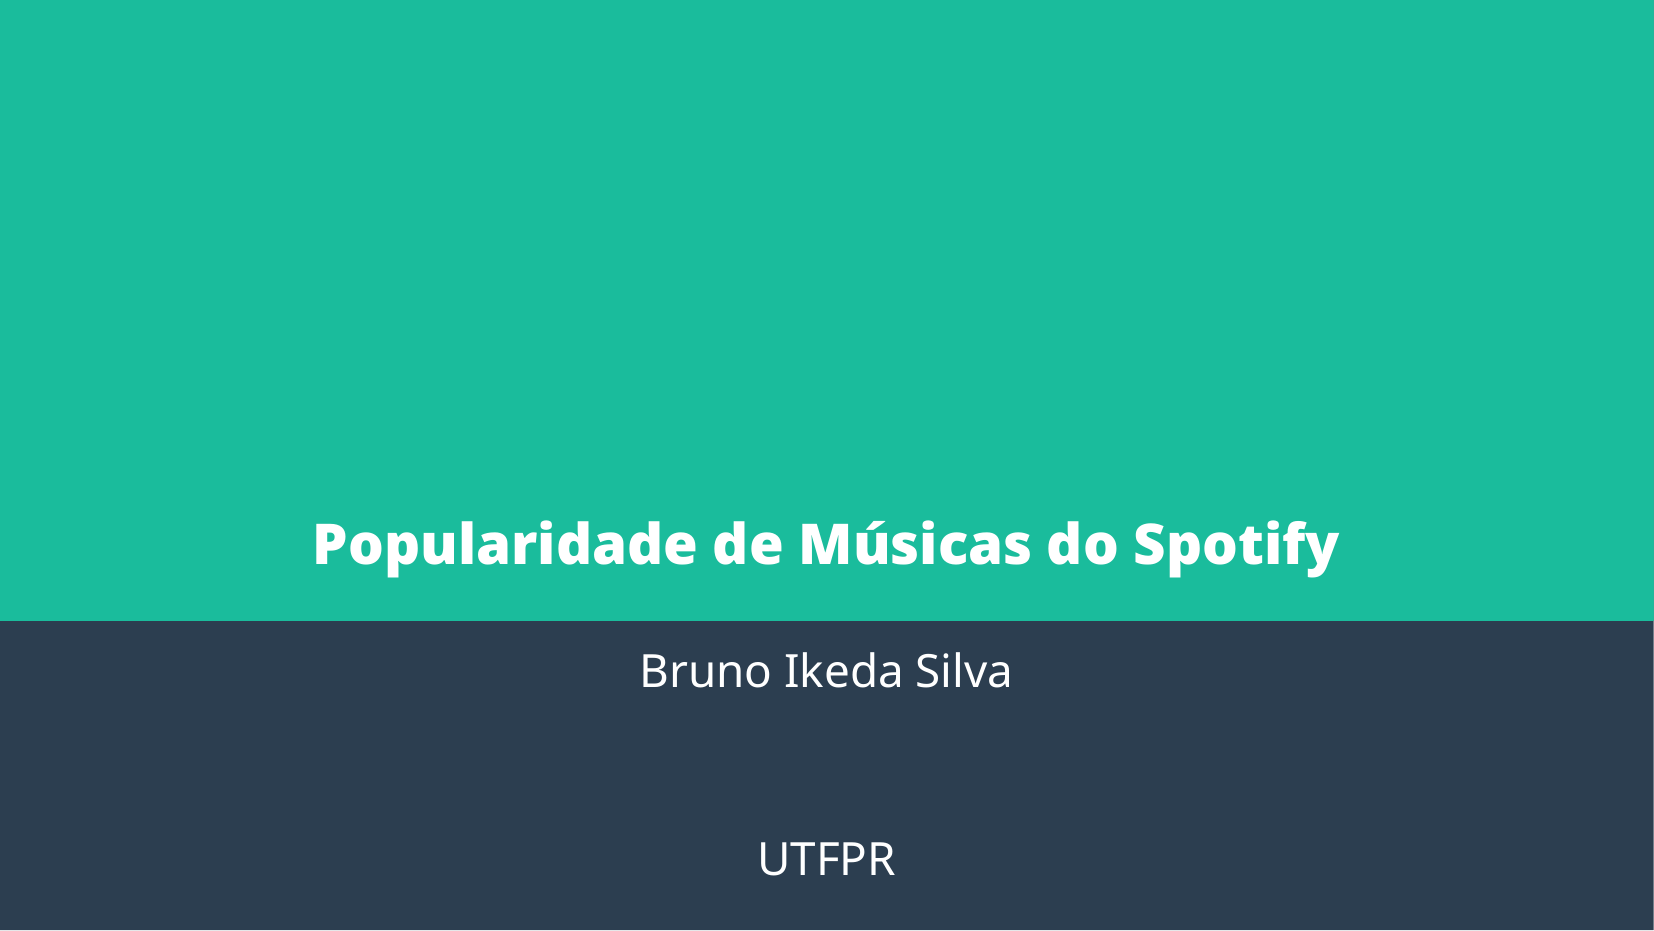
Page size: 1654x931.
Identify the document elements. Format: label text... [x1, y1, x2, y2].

subtitle Bruno Ikeda Silva UTFPR [59, 642, 1595, 886]
title Popularidade de Músicas do Spotify [59, 465, 1595, 583]
